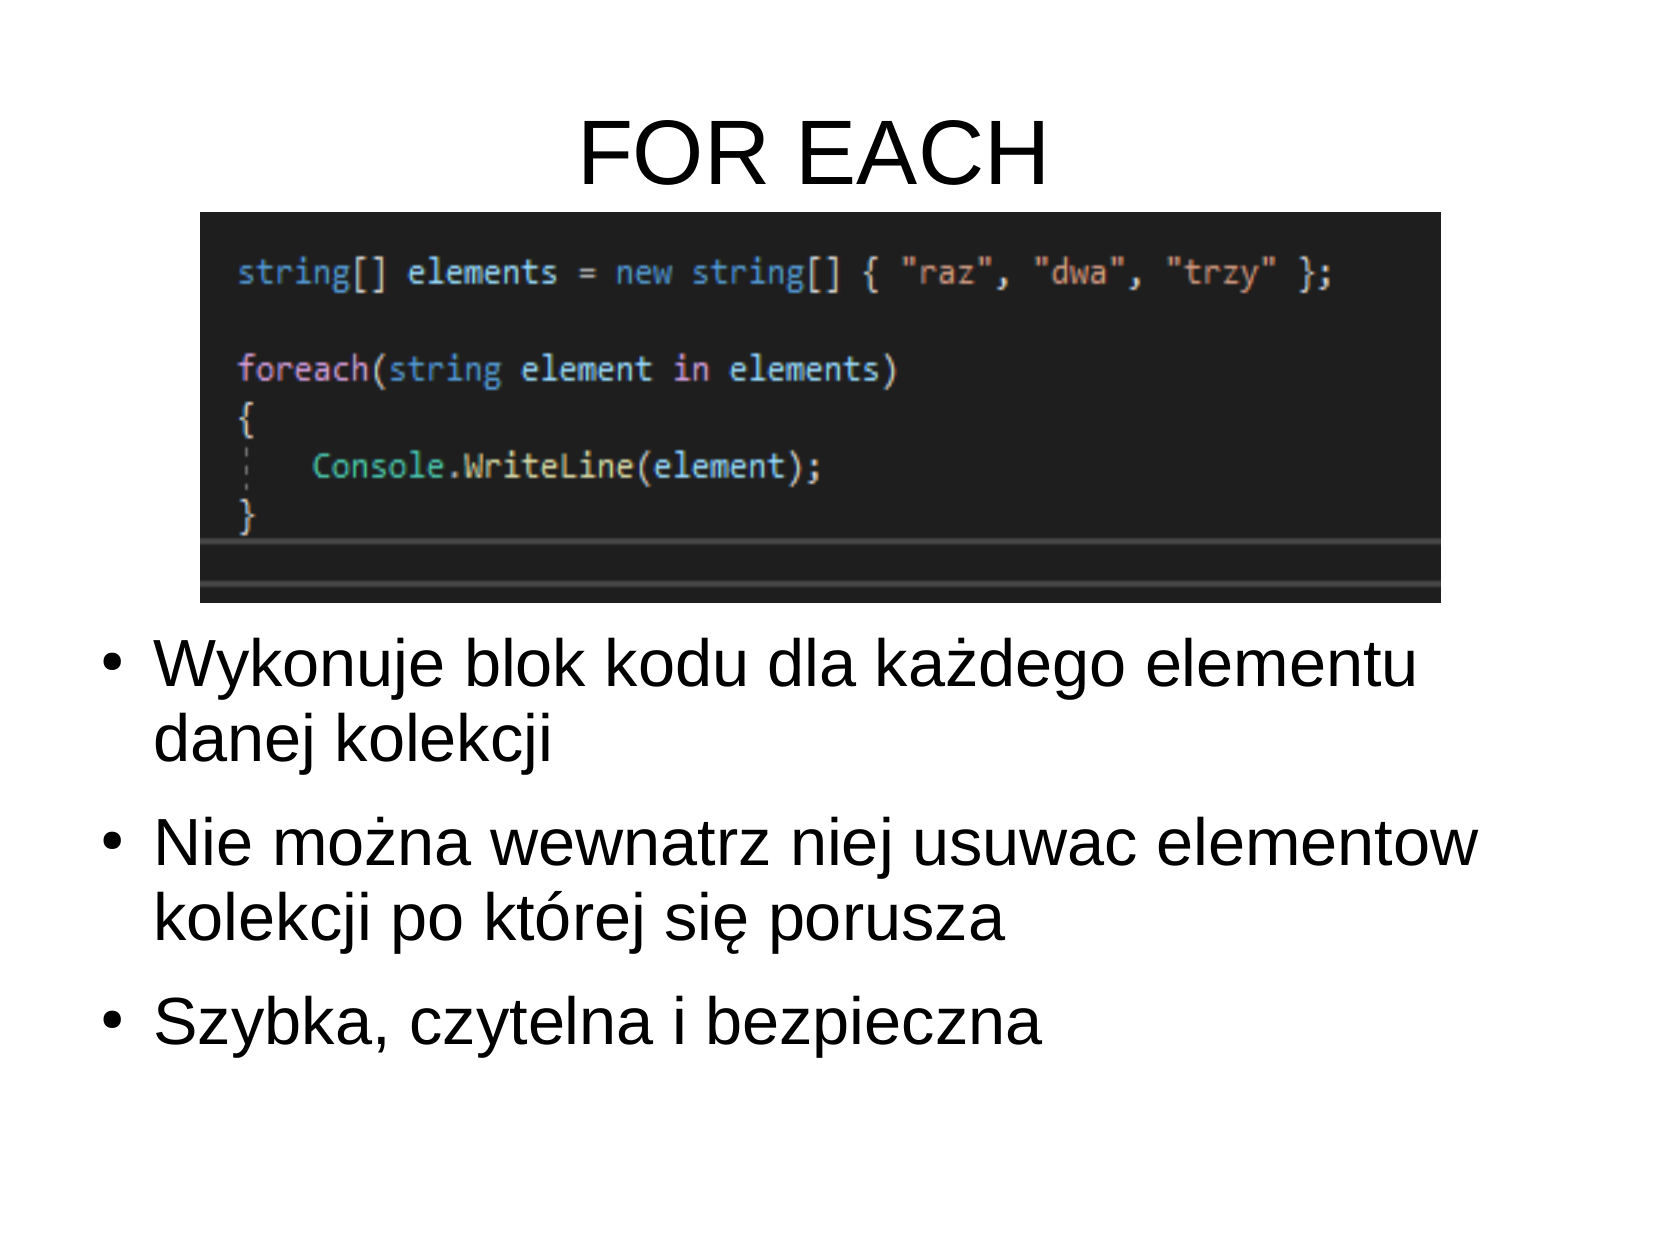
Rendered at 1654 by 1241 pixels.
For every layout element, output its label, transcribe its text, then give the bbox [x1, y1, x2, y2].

list Wykonuje blok kodu dla każdego elementu danej kolekcji Nie można wewnatrz niej usuwac elementow kolekcji po której się porusza Szybka, czytelna i bezpieczna [82, 625, 1571, 1109]
title FOR EACH [82, 49, 1571, 257]
picture [200, 212, 1441, 603]
